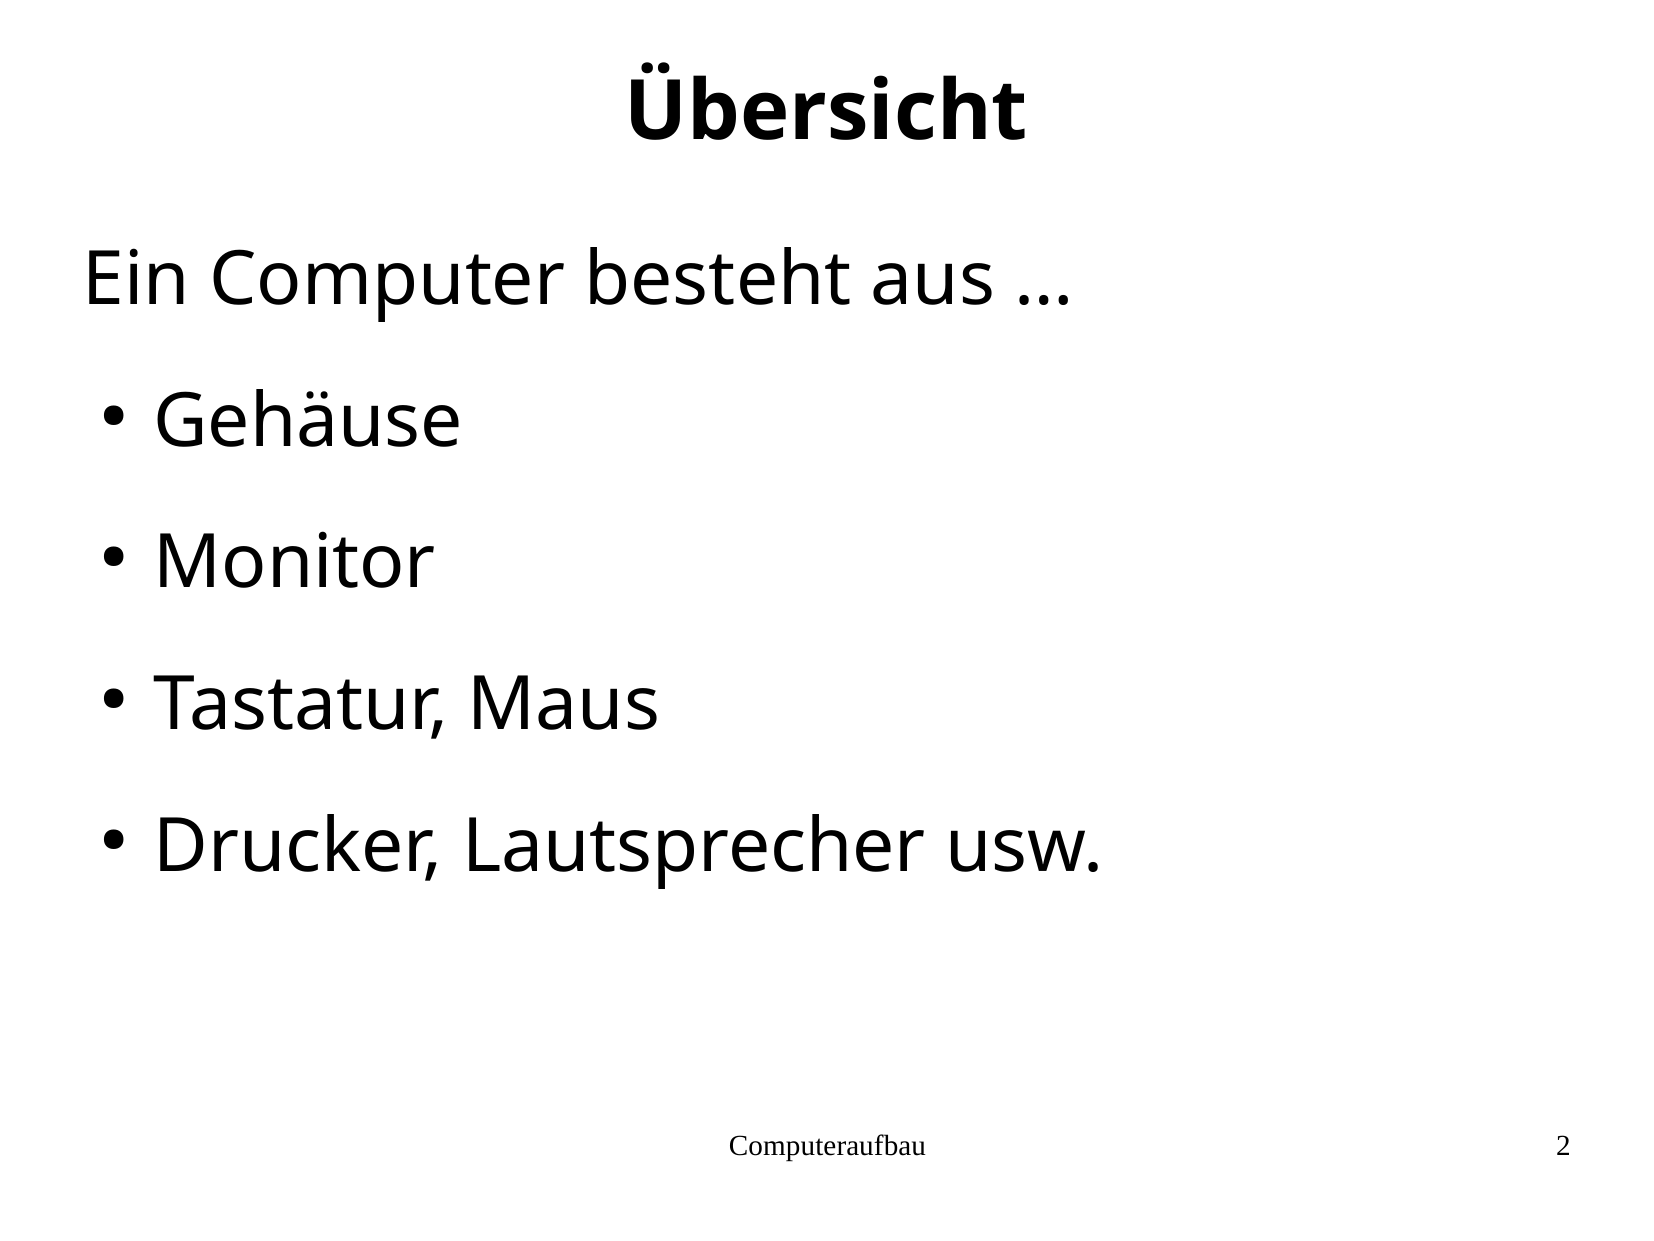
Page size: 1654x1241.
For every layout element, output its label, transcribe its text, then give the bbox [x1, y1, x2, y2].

title Übersicht [82, 49, 1571, 166]
list Ein Computer besteht aus … Gehäuse Monitor Tastatur, Maus Drucker, Lautsprecher usw. [82, 224, 1571, 1111]
